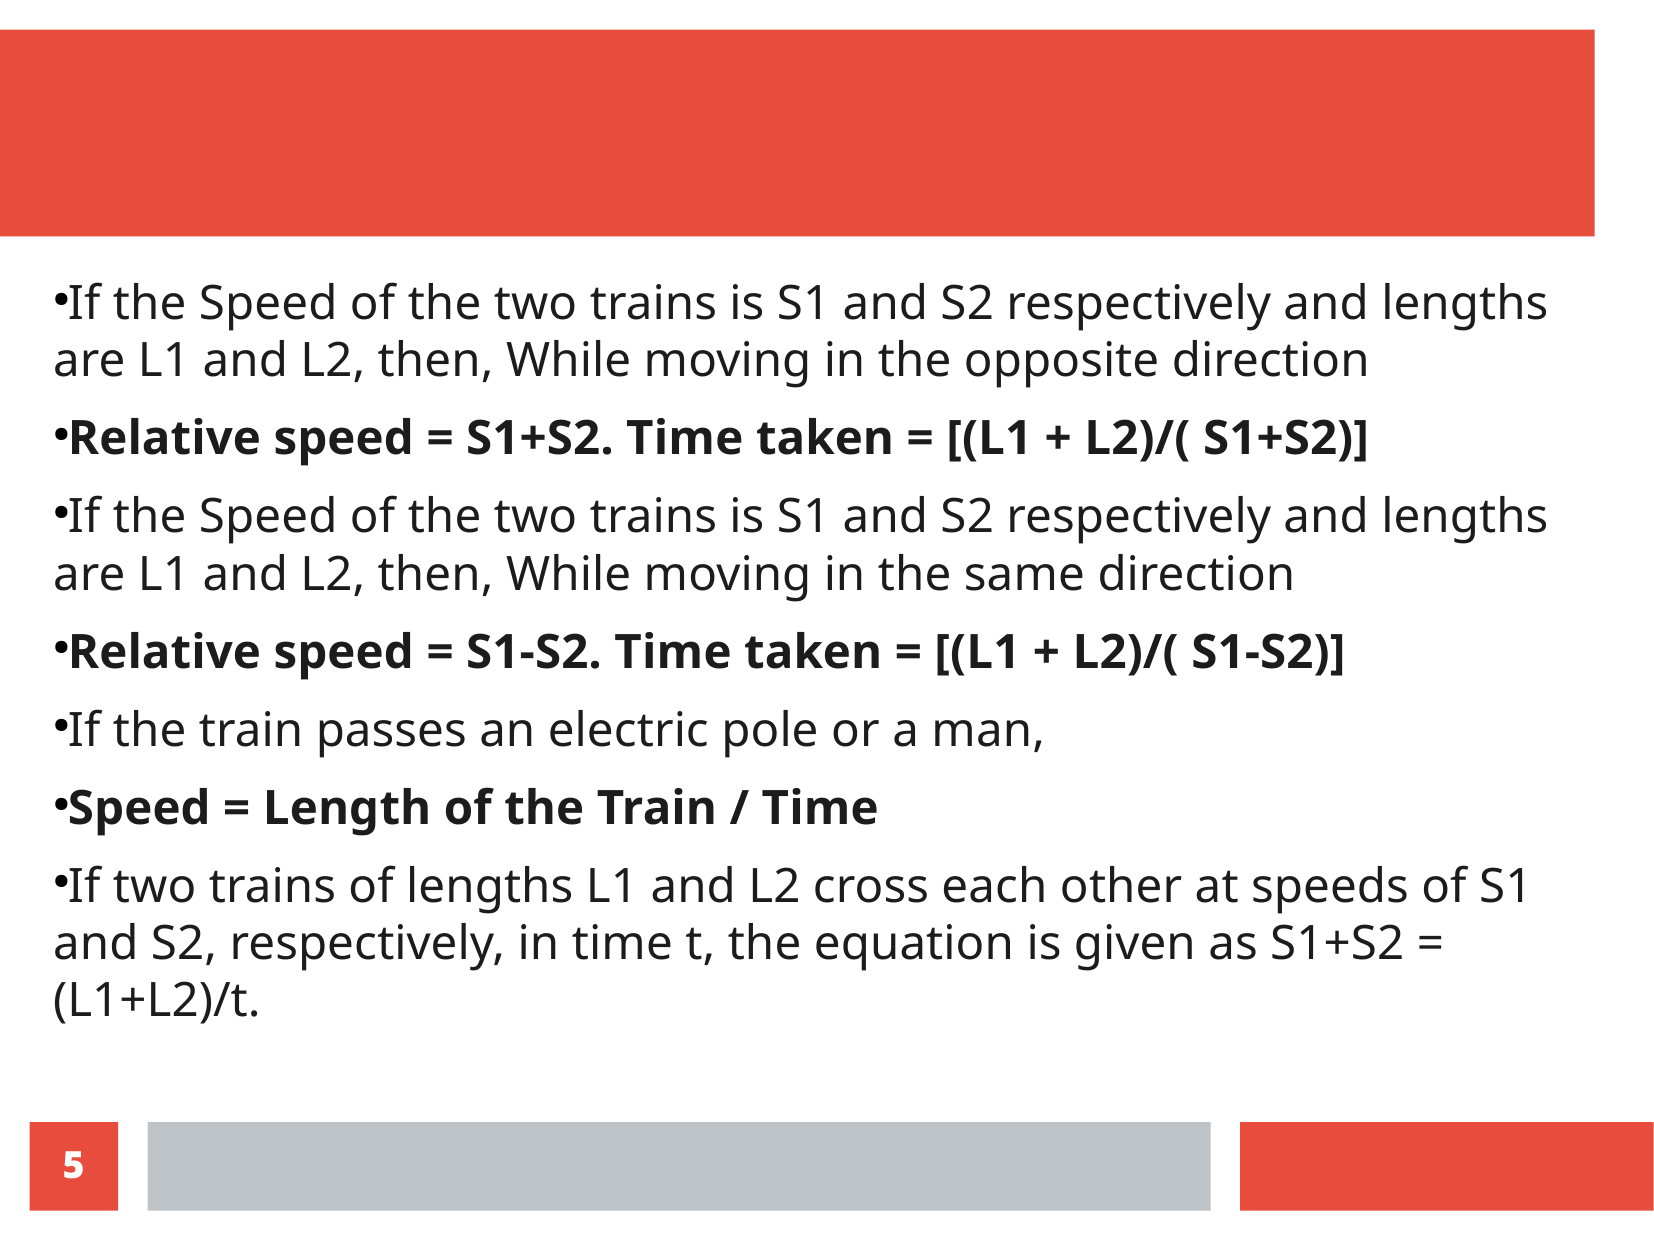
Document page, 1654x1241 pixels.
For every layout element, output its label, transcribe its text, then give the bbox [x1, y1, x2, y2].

list If the Speed of the two trains is S1 and S2 respectively and lengths are L1 and L2, then, While moving in the opposite direction Relative speed = S1+S2. Time taken = [(L1 + L2)/( S1+S2)] If the Speed of the two trains is S1 and S2 respectively and lengths are L1 and L2, then, While moving in the same direction Relative speed = S1-S2. Time taken = [(L1 + L2)/( S1-S2)] If the train passes an electric pole or a man, Speed = Length of the Train / Time If two trains of lengths L1 and L2 cross each other at speeds of S1 and S2, respectively, in time t, the equation is given as S1+S2 = (L1+L2)/t. [53, 271, 1619, 1040]
text_box [29, 1122, 119, 1211]
